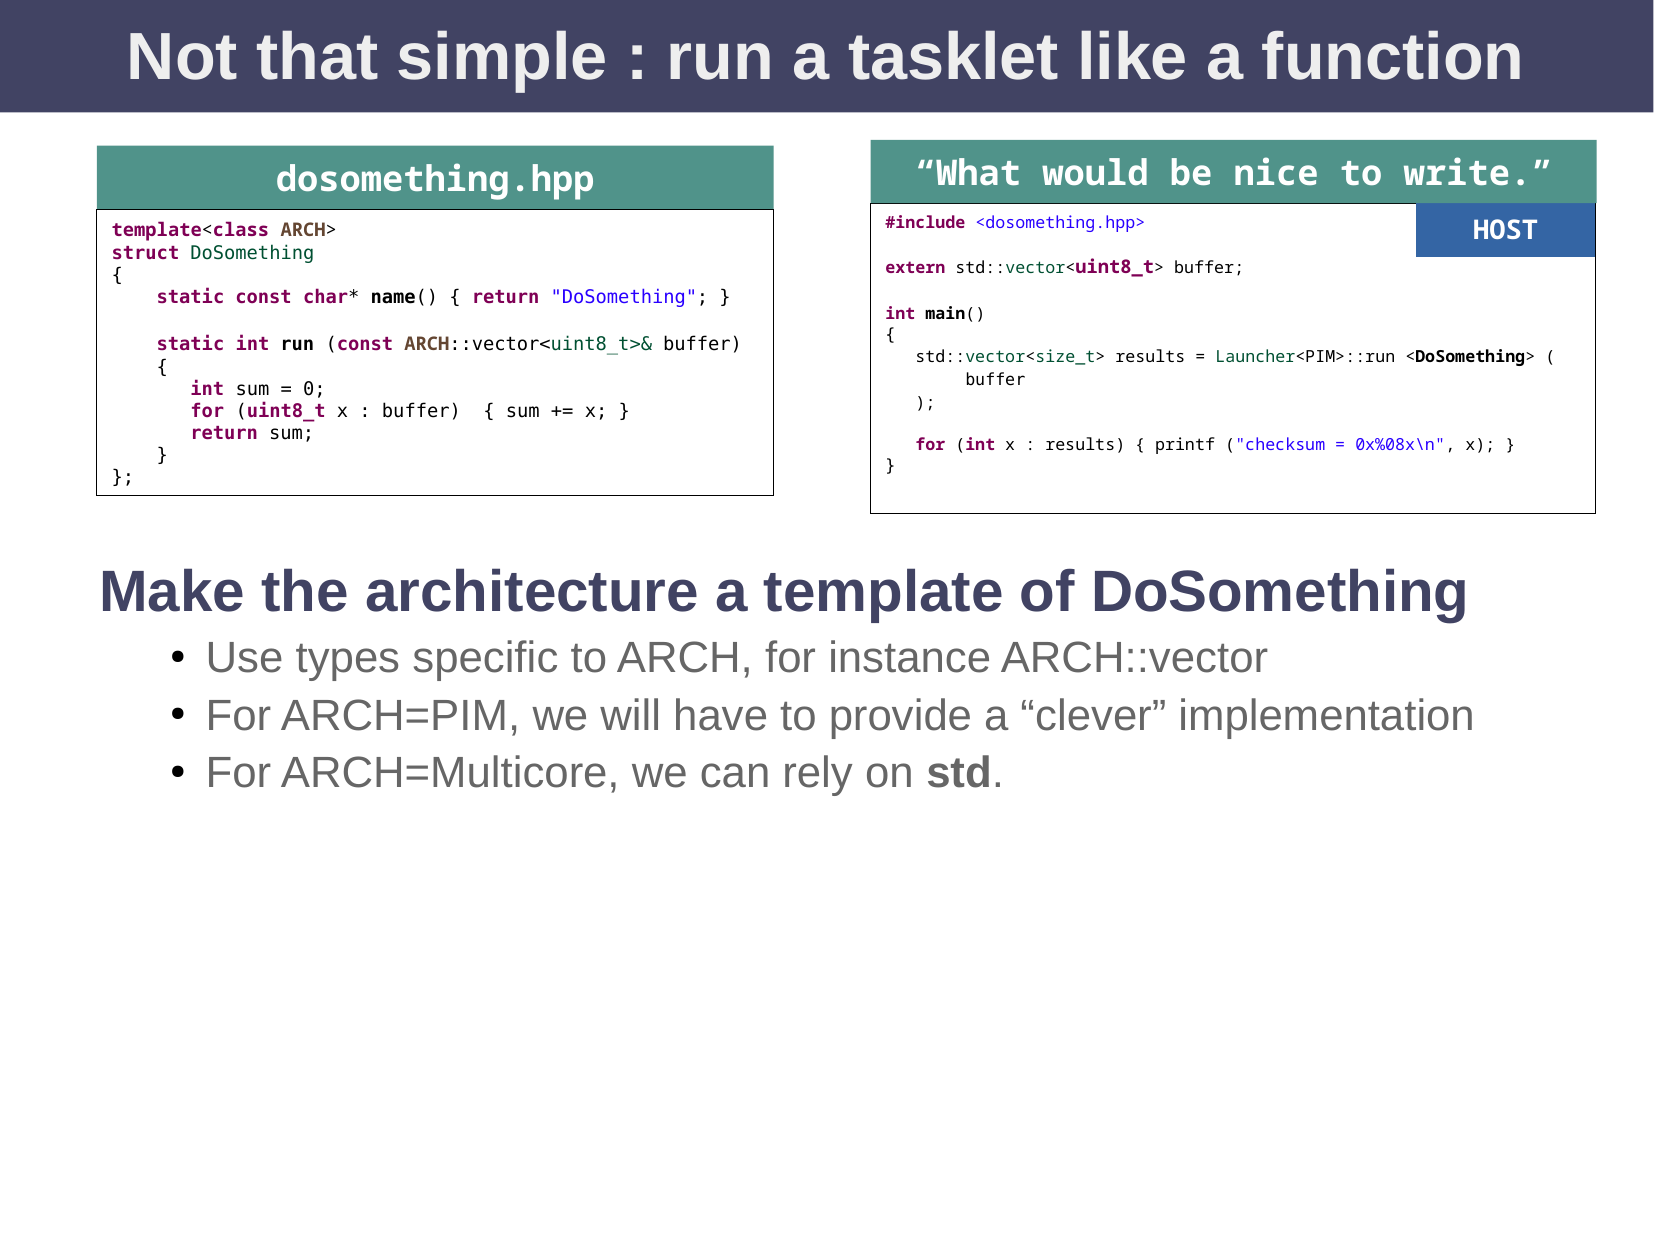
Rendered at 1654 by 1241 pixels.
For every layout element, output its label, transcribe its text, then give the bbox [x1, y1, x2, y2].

text_box “What would be nice to write.” [870, 139, 1597, 204]
text_box Not that simple : run a tasklet like a function [0, 0, 1654, 113]
text_box Make the architecture a template of DoSomething Use types specific to ARCH, for instance ARCH::vector For ARCH=PIM, we will have to provide a “clever” implementation For ARCH=Multicore, we can rely on std. [84, 551, 1613, 1183]
text_box #include <dosomething.hpp> extern std::vector<uint8_t> buffer; int main() { std::vector<size_t> results = Launcher<PIM>::run <DoSomething> ( buffer ); for (int x : results) { printf ("checksum = 0x%08x\n", x); } } [870, 204, 1596, 514]
text_box template<class ARCH> struct DoSomething { static const char* name() { return "DoSomething"; } static int run (const ARCH::vector<uint8_t>& buffer) { int sum = 0; for (uint8_t x : buffer) { sum += x; } return sum; } }; [96, 209, 774, 496]
text_box HOST [1416, 204, 1595, 257]
text_box dosomething.hpp [96, 145, 774, 209]
